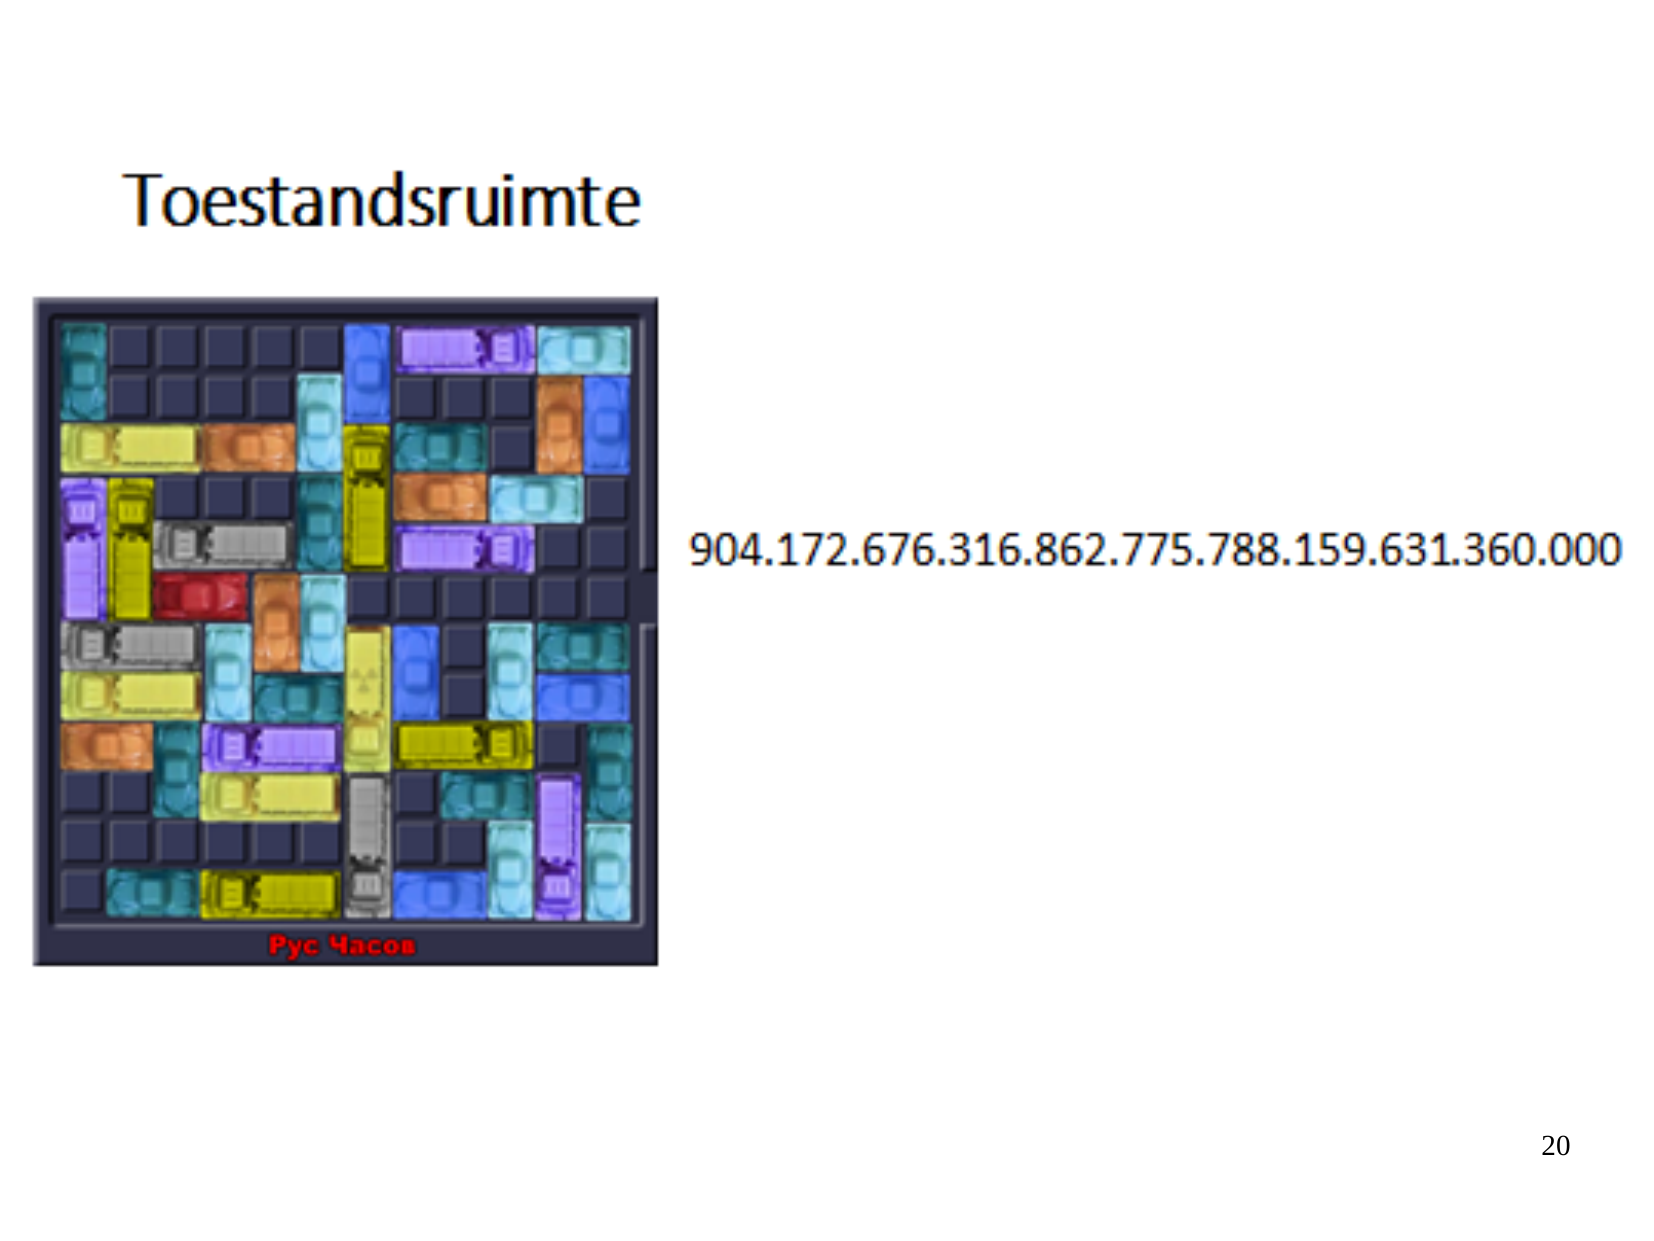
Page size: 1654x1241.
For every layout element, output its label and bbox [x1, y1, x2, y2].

picture [0, 59, 1654, 1036]
